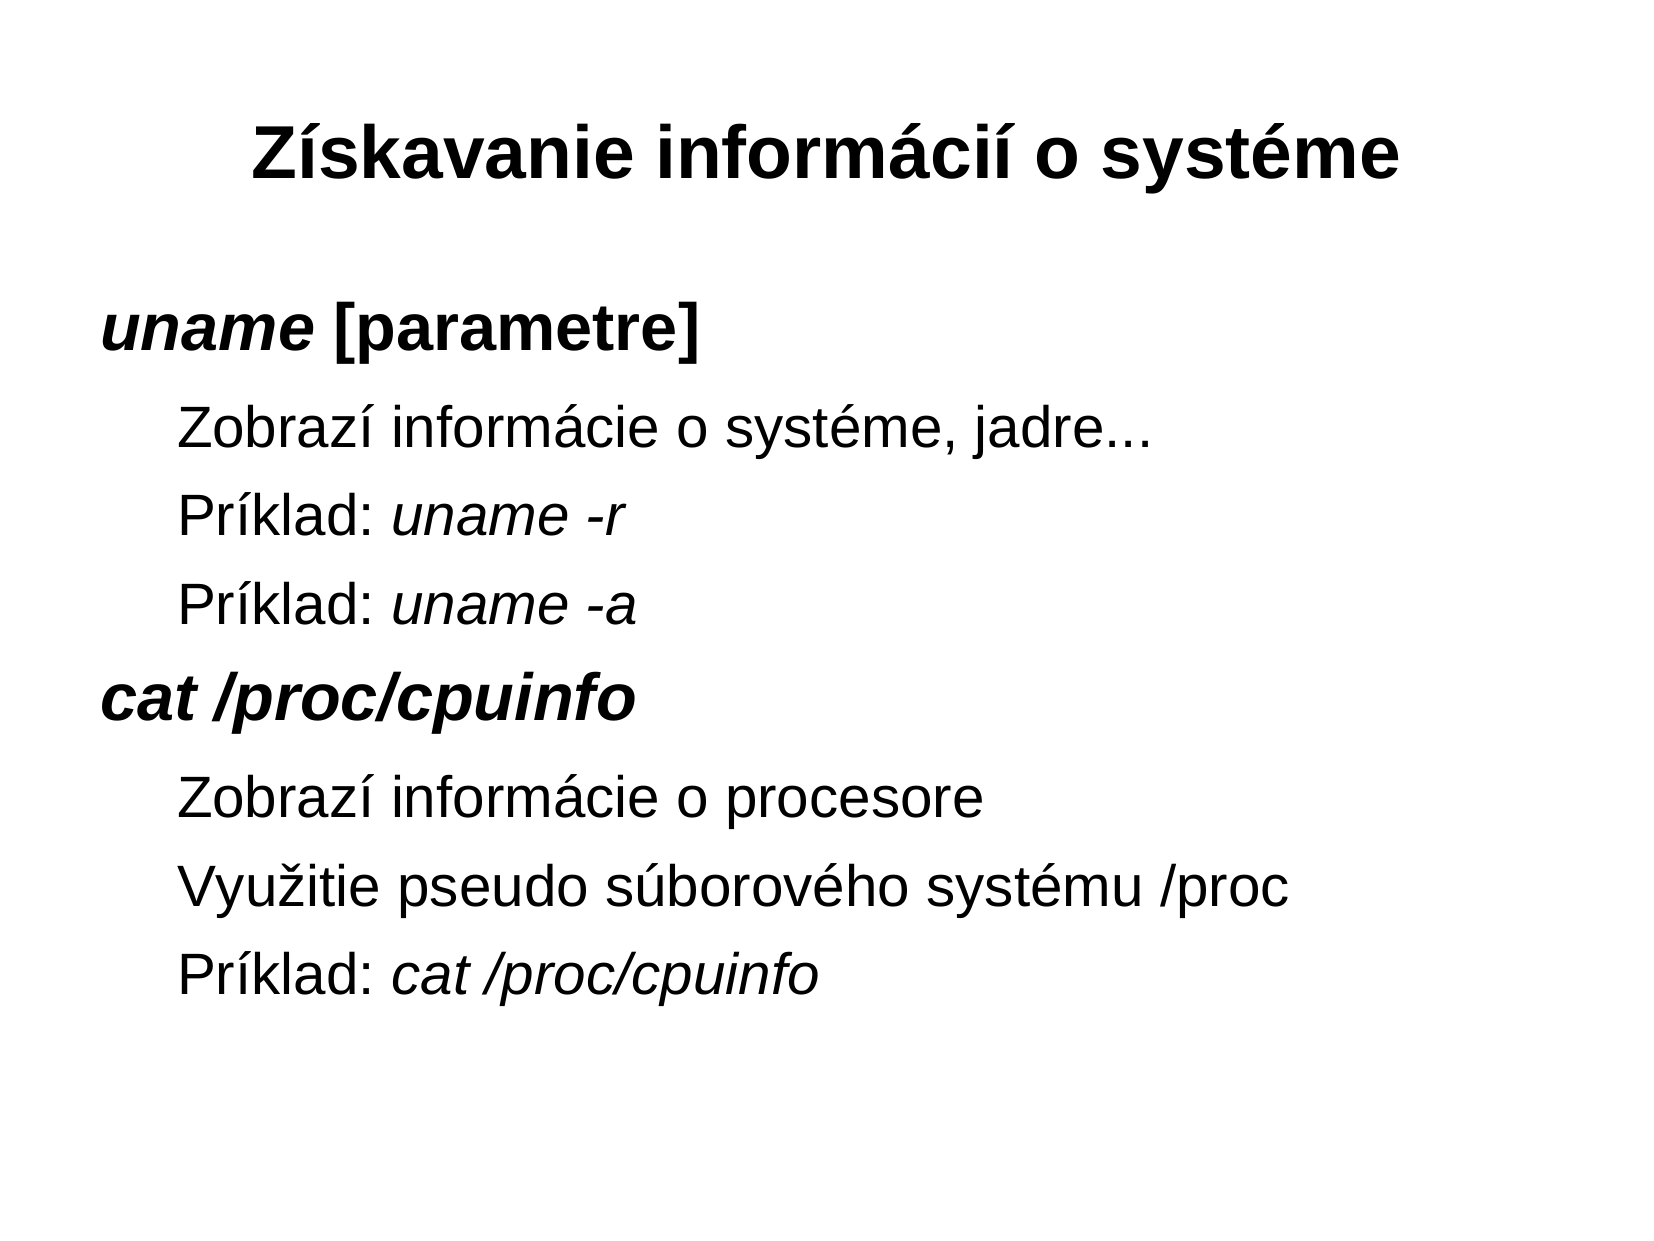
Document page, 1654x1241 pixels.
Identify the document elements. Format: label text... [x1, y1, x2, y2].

list uname [parametre] Zobrazí informácie o systéme, jadre... Príklad: uname -r Príklad: uname -a cat /proc/cpuinfo Zobrazí informácie o procesore Využitie pseudo súborového systému /proc Príklad: cat /proc/cpuinfo [82, 290, 1571, 1109]
title Získavanie informácií o systéme [82, 49, 1571, 257]
